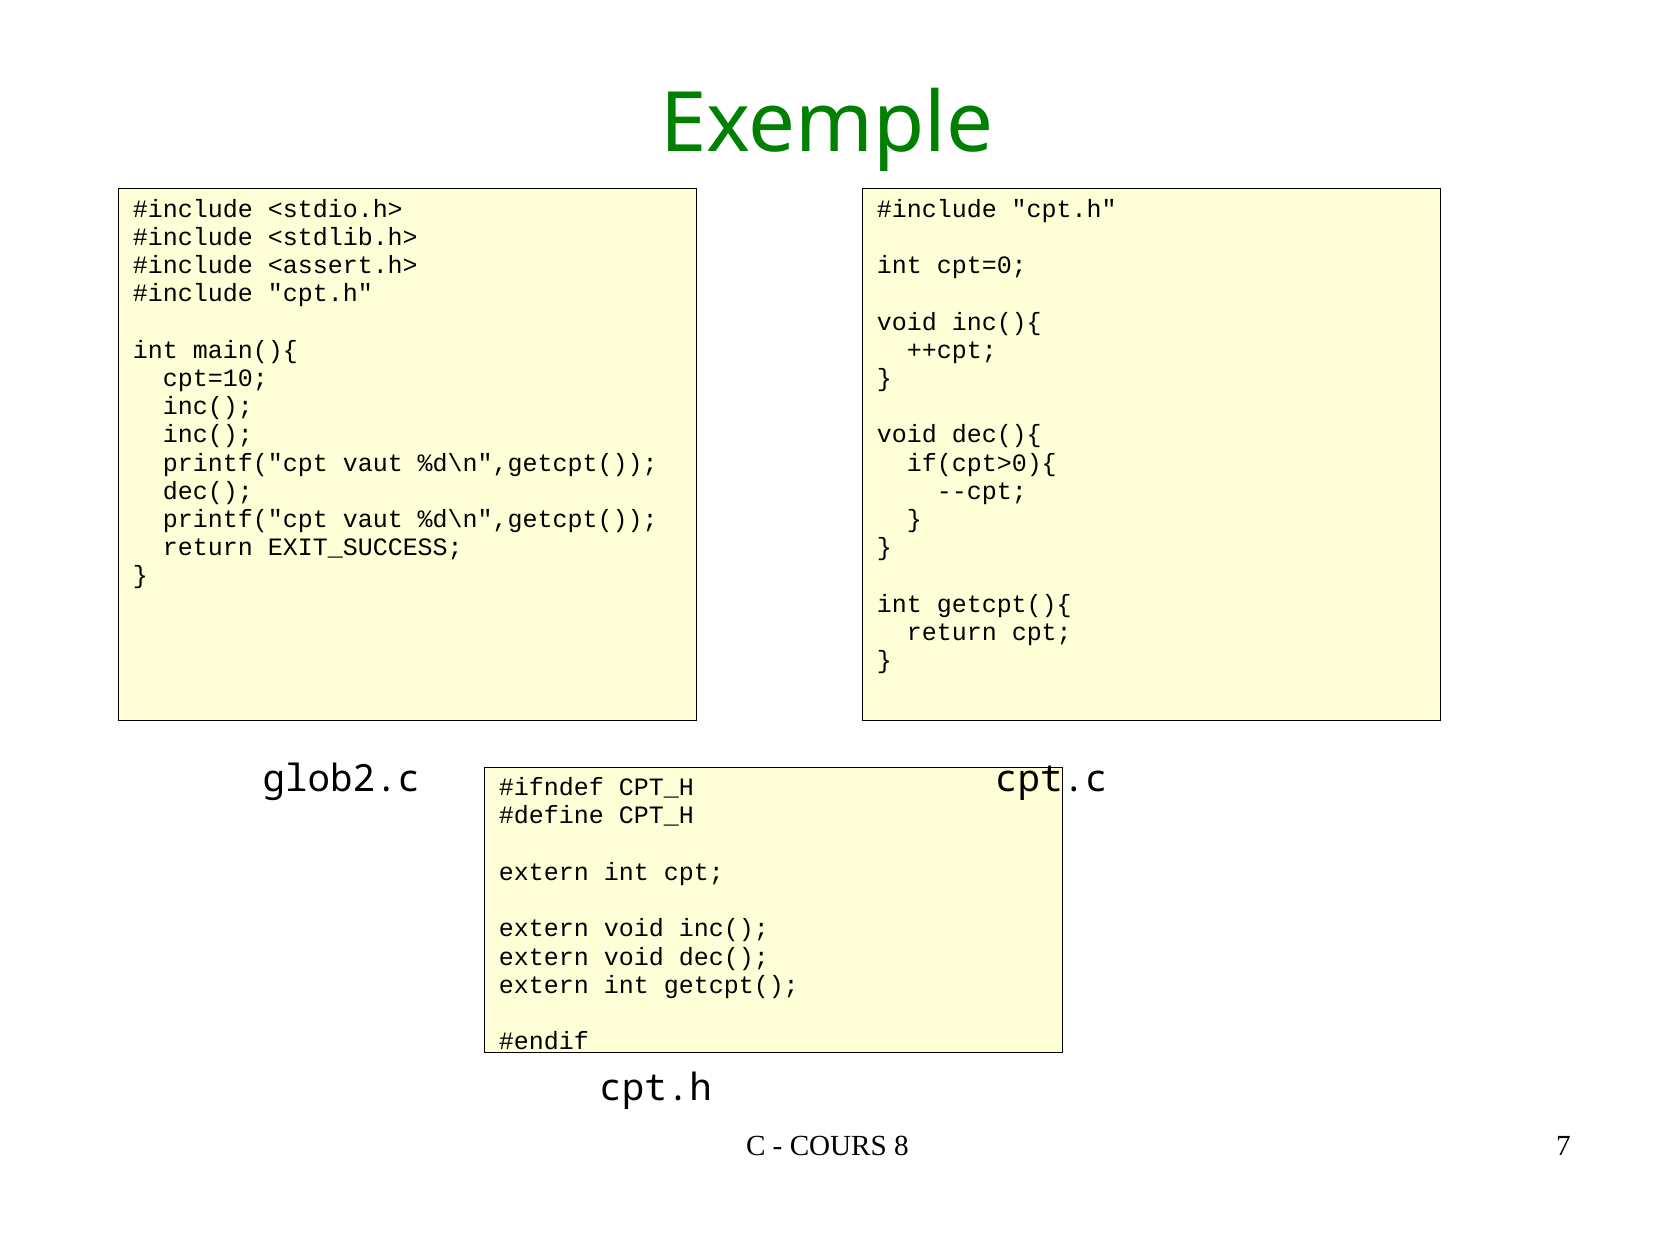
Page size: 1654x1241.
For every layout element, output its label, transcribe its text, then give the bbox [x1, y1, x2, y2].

text_box #include <stdio.h> #include <stdlib.h> #include <assert.h> #include "cpt.h" int main(){ cpt=10; inc(); inc(); printf("cpt vaut %d\n",getcpt()); dec(); printf("cpt vaut %d\n",getcpt()); return EXIT_SUCCESS; } [118, 188, 697, 721]
text_box glob2.c [248, 744, 745, 802]
text_box #ifndef CPT_H #define CPT_H extern int cpt; extern void inc(); extern void dec(); extern int getcpt(); #endif [484, 767, 1063, 1053]
text_box #include "cpt.h" int cpt=0; void inc(){ ++cpt; } void dec(){ if(cpt>0){ --cpt; } } int getcpt(){ return cpt; } [862, 188, 1441, 721]
title Exemple [82, 49, 1571, 189]
text_box cpt.h [584, 1052, 1081, 1111]
text_box cpt.c [980, 744, 1477, 802]
